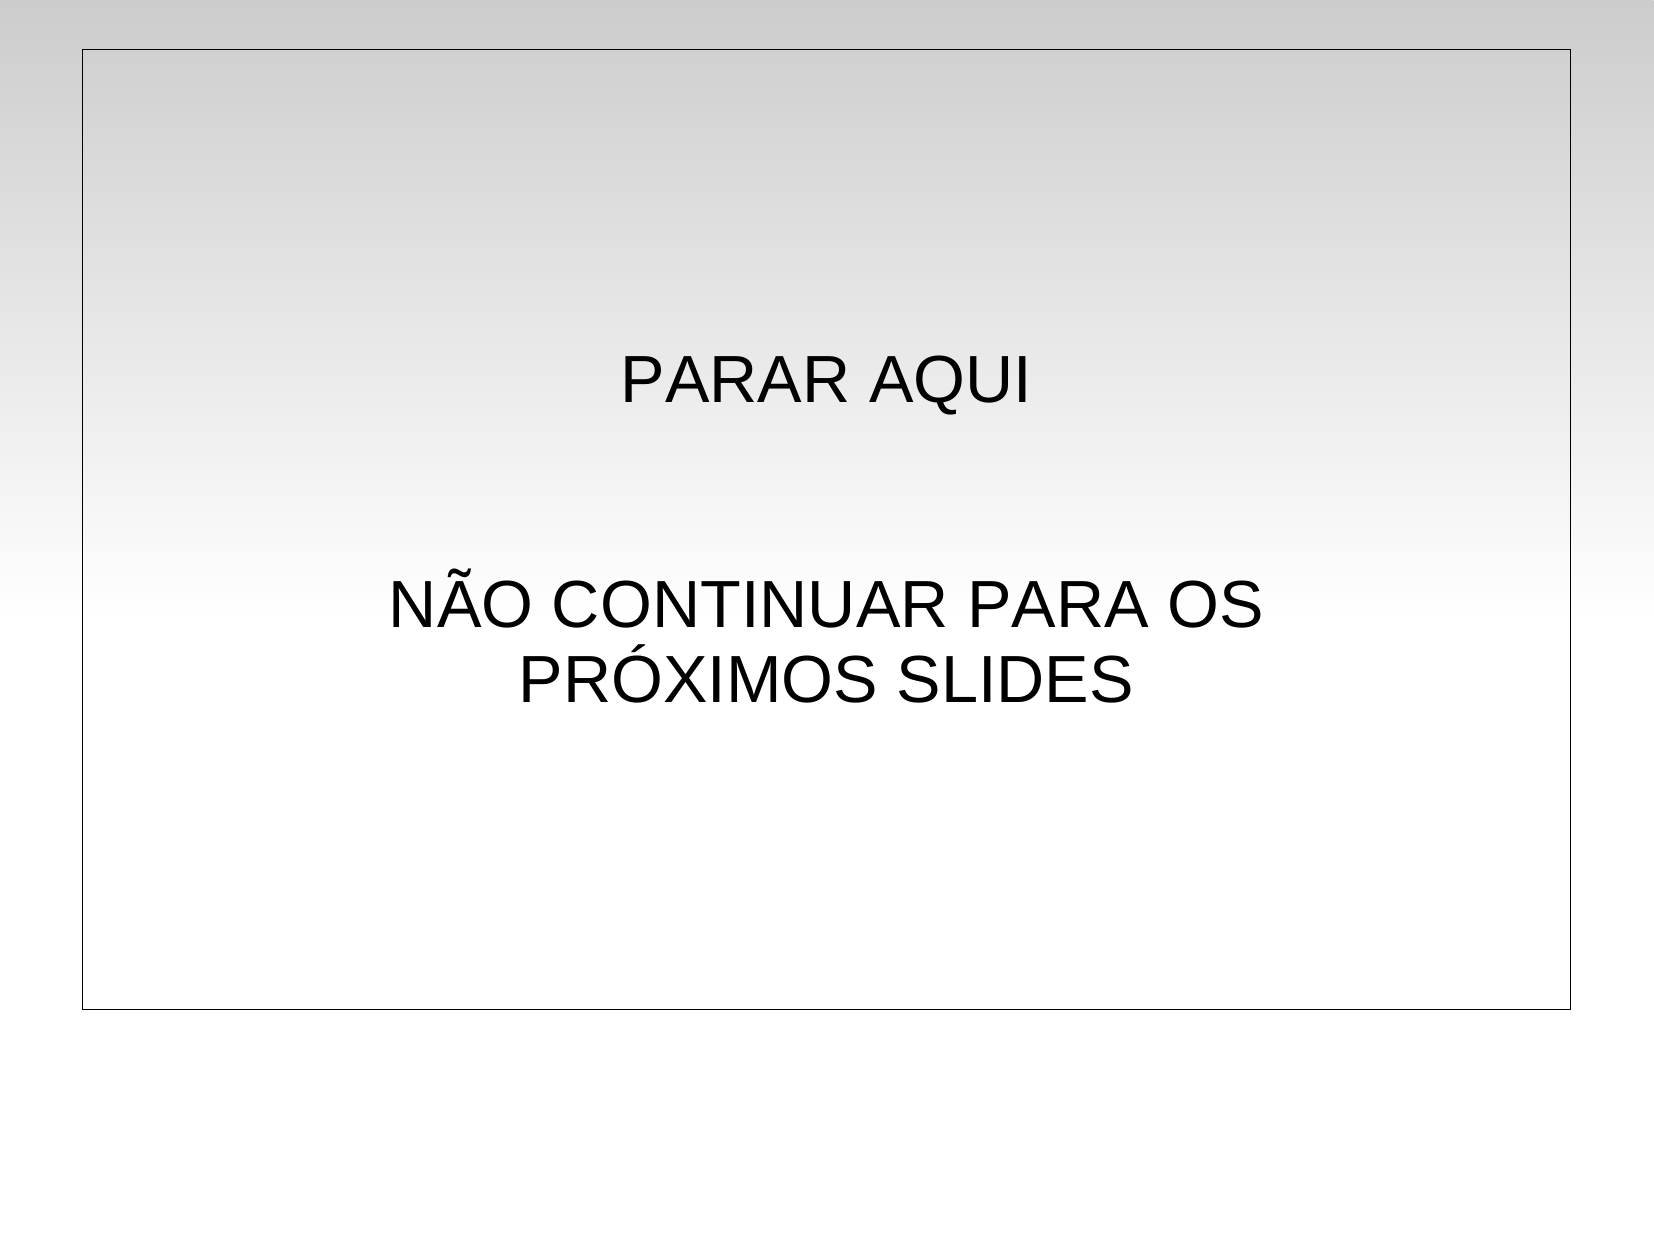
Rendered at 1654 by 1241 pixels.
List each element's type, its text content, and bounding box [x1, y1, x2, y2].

subtitle PARAR AQUI NÃO CONTINUAR PARA OS PRÓXIMOS SLIDES [82, 49, 1571, 1010]
